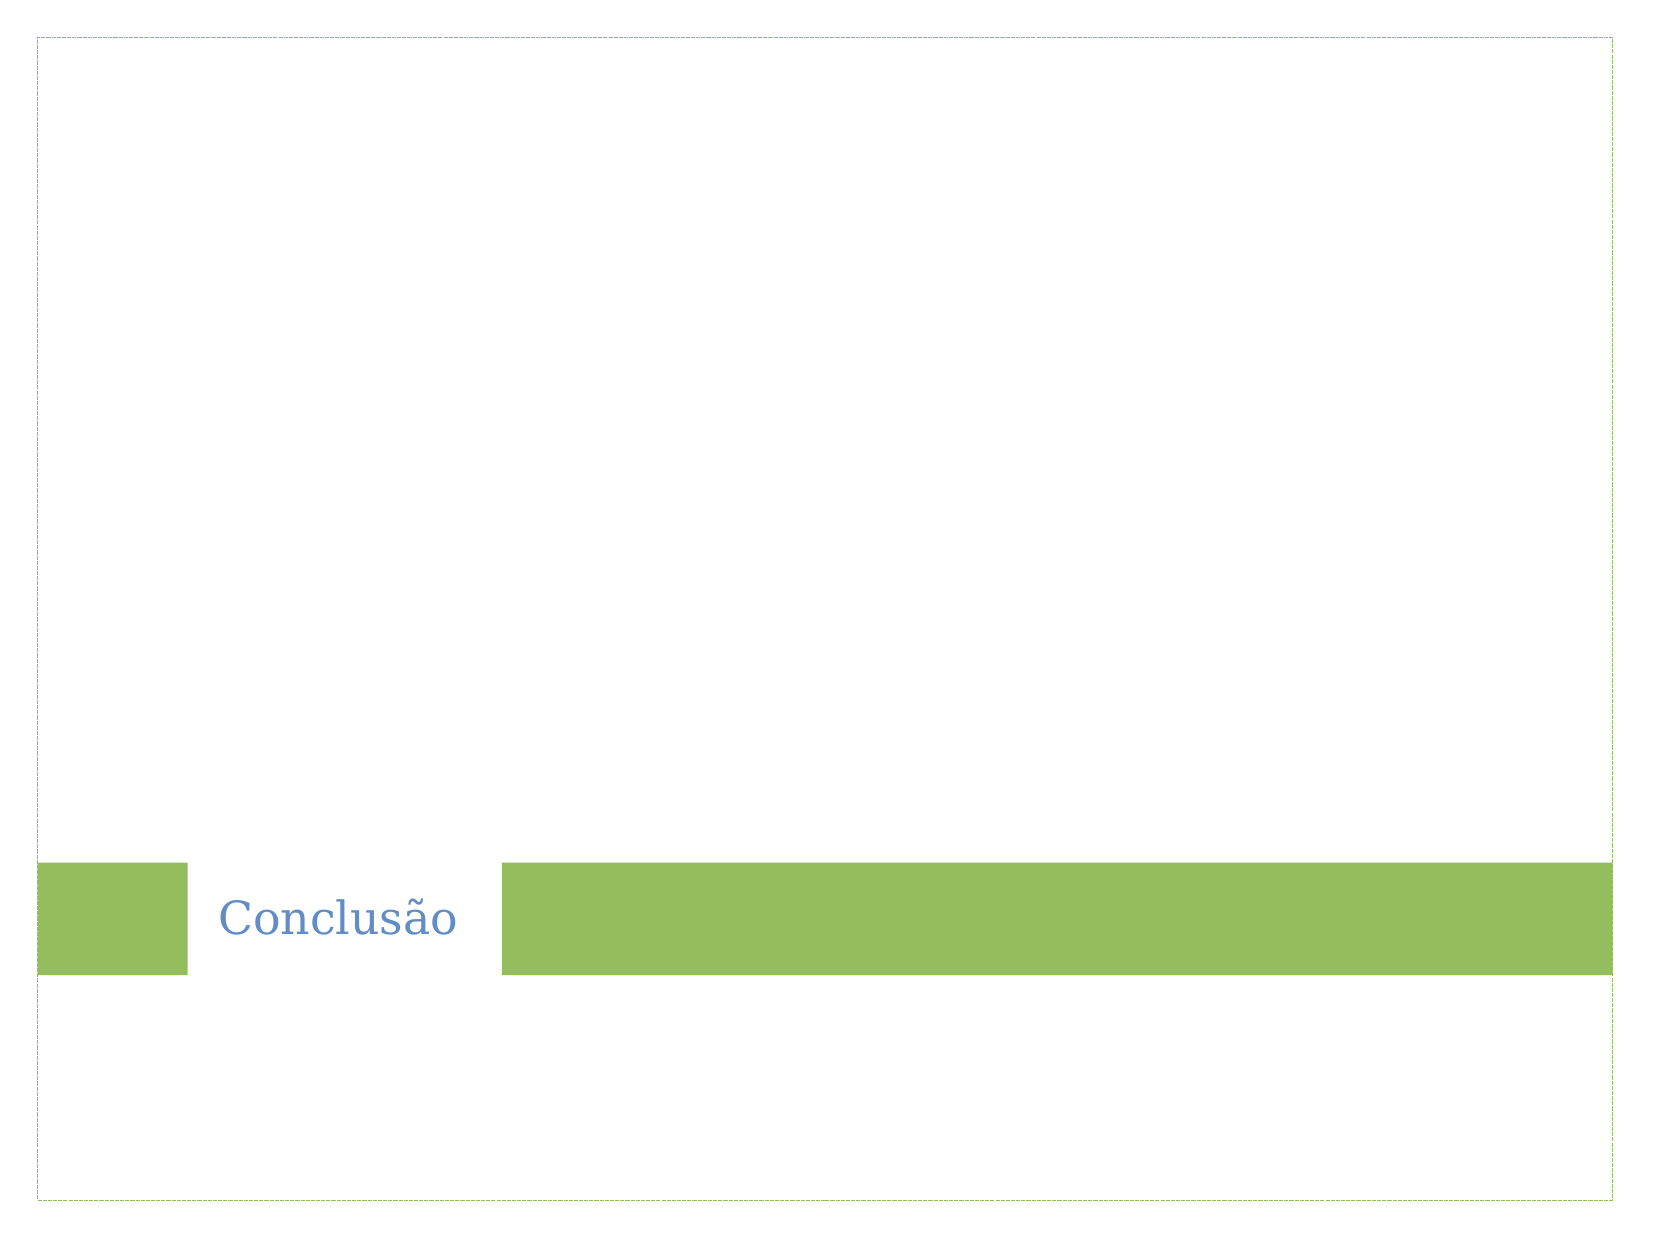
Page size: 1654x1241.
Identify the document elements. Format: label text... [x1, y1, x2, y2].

text_box [37, 862, 188, 976]
text_box [501, 862, 1613, 976]
text_box Conclusão [203, 884, 474, 953]
